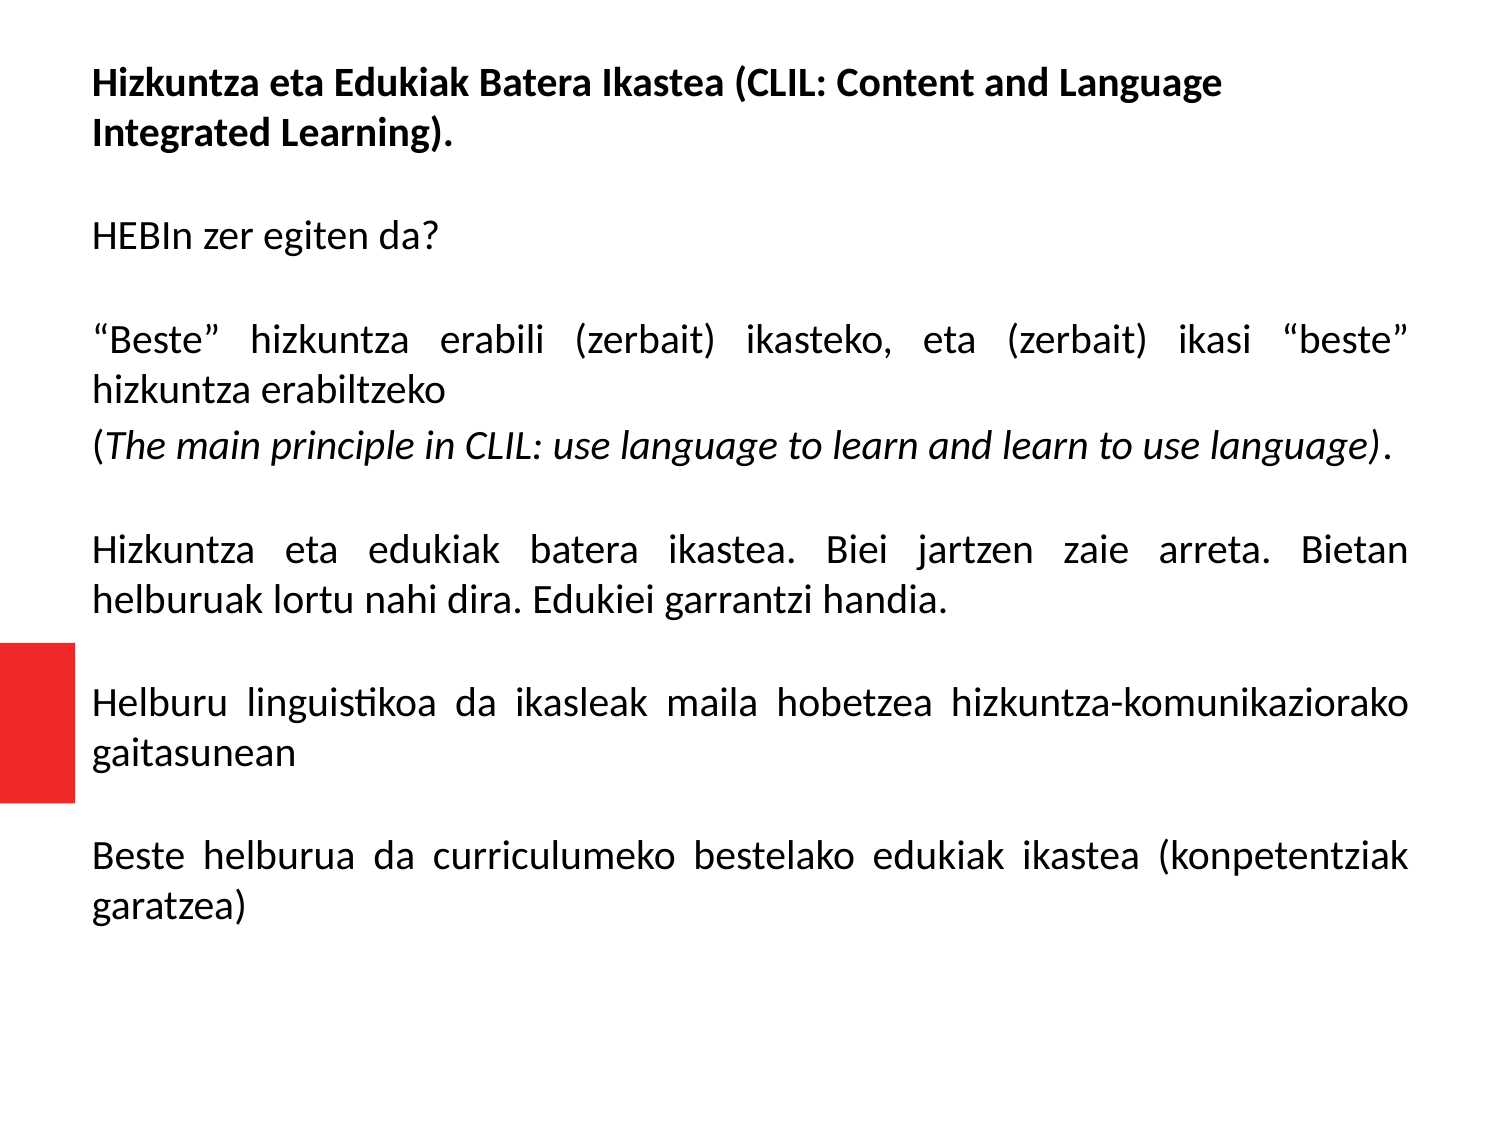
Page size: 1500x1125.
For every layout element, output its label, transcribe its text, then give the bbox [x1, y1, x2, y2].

list Hizkuntza eta Edukiak Batera Ikastea (CLIL: Content and Language Integrated Learning). HEBIn zer egiten da? “Beste” hizkuntza erabili (zerbait) ikasteko, eta (zerbait) ikasi “beste” hizkuntza erabiltzeko (The main principle in CLIL: use language to learn and learn to use language). Hizkuntza eta edukiak batera ikastea. Biei jartzen zaie arreta. Bietan helburuak lortu nahi dira. Edukiei garrantzi handia. Helburu linguistikoa da ikasleak maila hobetzea hizkuntza-komunikaziorako gaitasunean Beste helburua da curriculumeko bestelako edukiak ikastea (konpetentziak garatzea) [76, 47, 1425, 1005]
